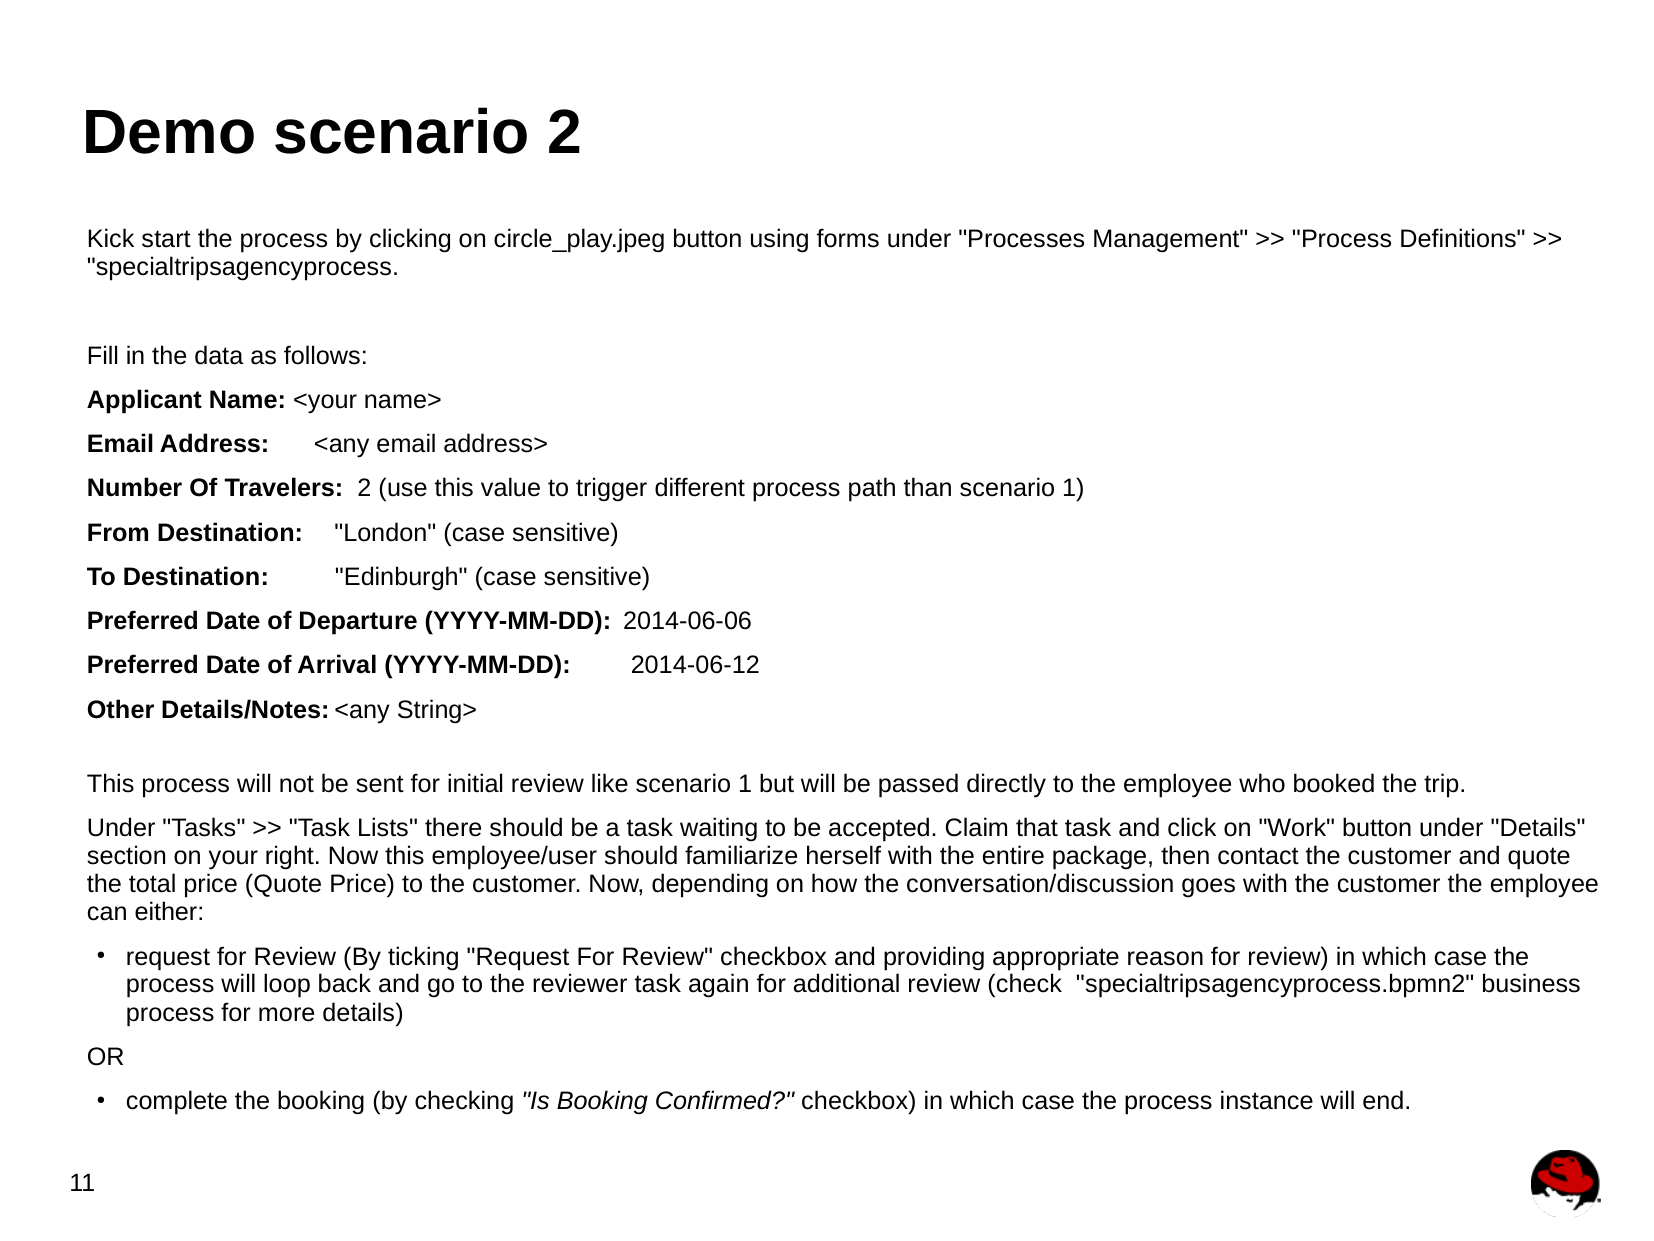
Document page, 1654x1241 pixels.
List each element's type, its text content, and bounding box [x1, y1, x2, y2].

picture [1531, 1150, 1601, 1218]
list Kick start the process by clicking on circle_play.jpeg button using forms under "Processes Management" >> "Process Definitions" >> "specialtripsagencyprocess. Fill in the data as follows: Applicant Name: <your name> Email Address: <any email address> Number Of Travelers: 2 (use this value to trigger different process path than scenario 1) From Destination: "London" (case sensitive) To Destination: "Edinburgh" (case sensitive) Preferred Date of Departure (YYYY-MM-DD): 2014-06-06 Preferred Date of Arrival (YYYY-MM-DD): 2014-06-12 Other Details/Notes: <any String> This process will not be sent for initial review like scenario 1 but will be passed directly to the employee who booked the trip. Under "Tasks" >> "Task Lists" there should be a task waiting to be accepted. Claim that task and click on "Work" button under "Details" section on your right. Now this employee/user should familiarize herself with the entire package, then contact the customer and quote the total price (Quote Price) to the customer. Now, depending on how the conversation/discussion goes with the customer the employee can either: request for Review (By ticking "Request For Review" checkbox and providing appropriate reason for review) in which case the process will loop back and go to the reviewer task again for additional review (check "specialtripsagencyprocess.bpmn2" business process for more details) OR complete the booking (by checking "Is Booking Confirmed?" checkbox) in which case the process instance will end. [86, 225, 1613, 1126]
title Demo scenario 2 [82, 49, 1571, 215]
